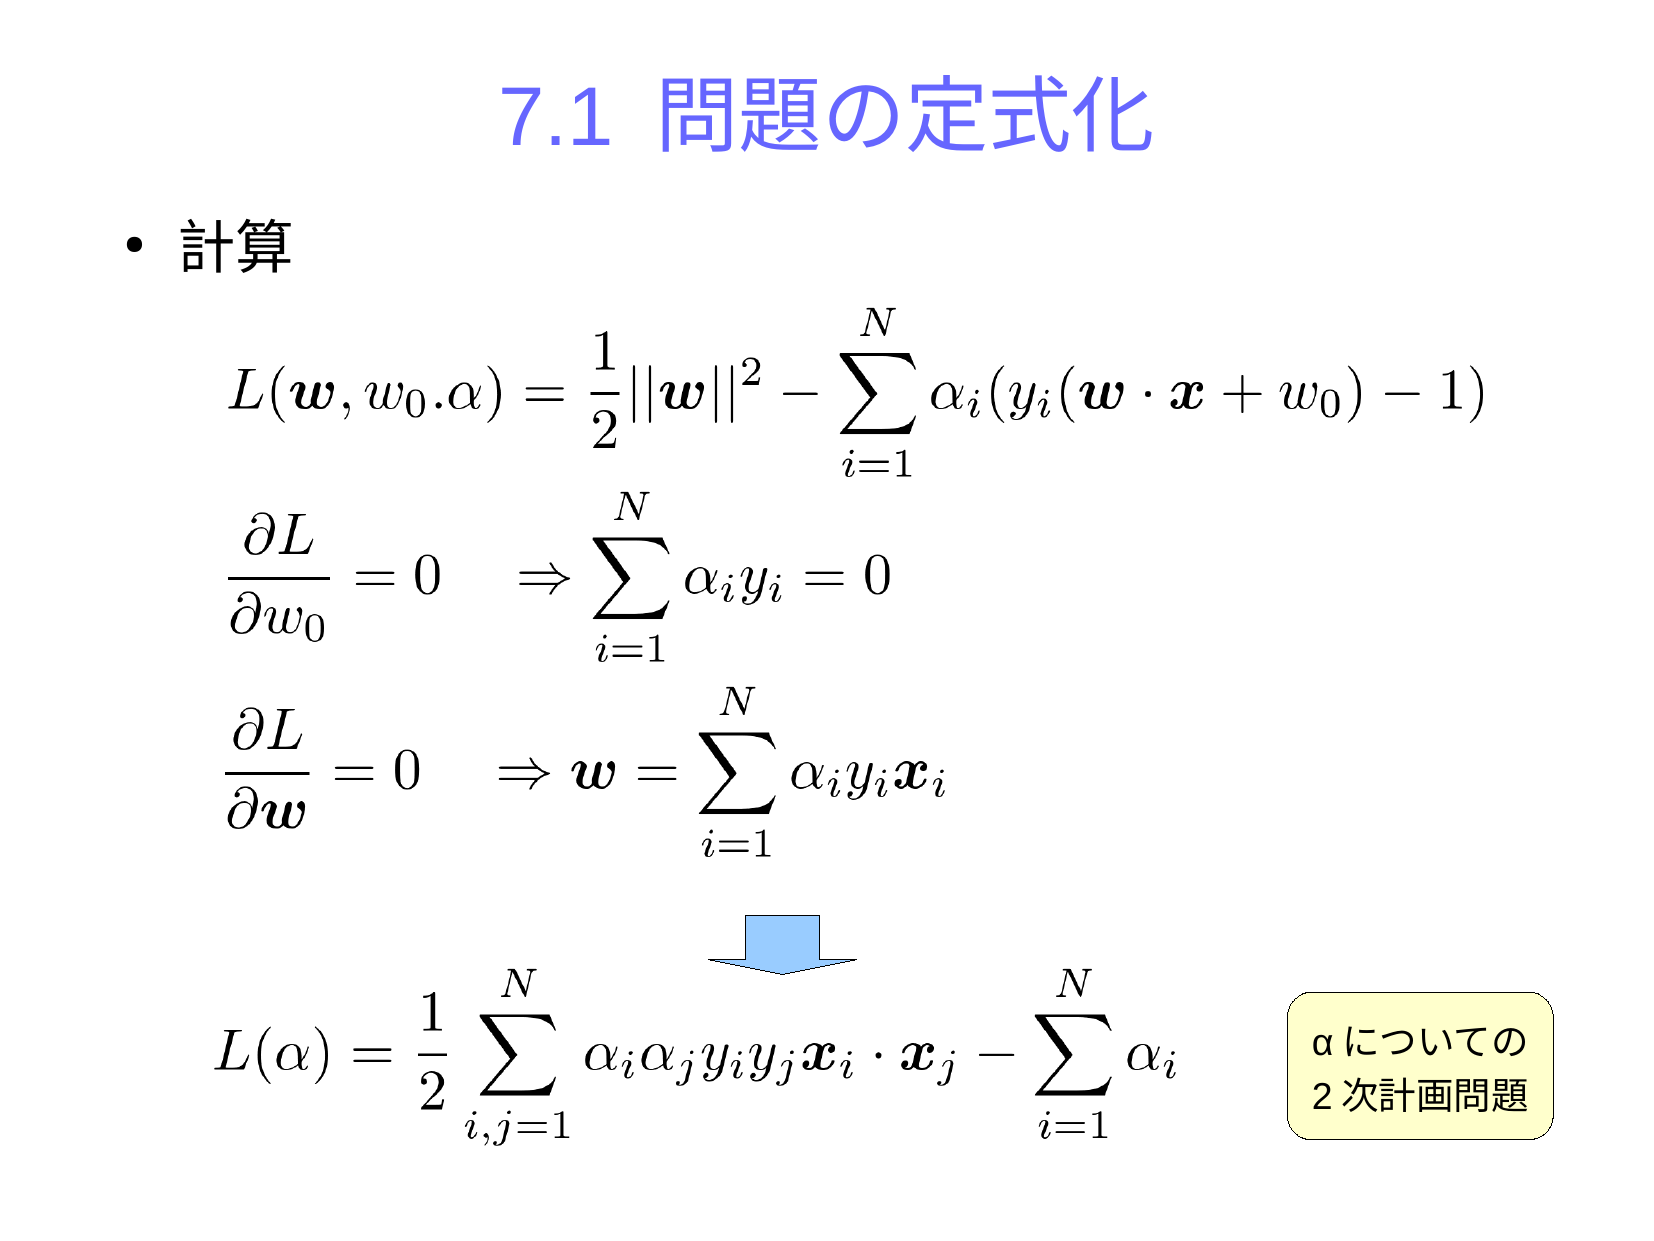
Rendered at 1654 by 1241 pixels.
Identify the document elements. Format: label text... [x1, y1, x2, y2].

text_box αについての 2次計画問題 [1287, 992, 1554, 1140]
title 7.1 問題の定式化 [82, 49, 1571, 178]
picture [228, 491, 890, 662]
picture [214, 968, 1176, 1146]
text_box [708, 915, 857, 975]
picture [228, 307, 1483, 477]
list 計算 [106, 206, 1595, 1076]
picture [225, 686, 945, 857]
